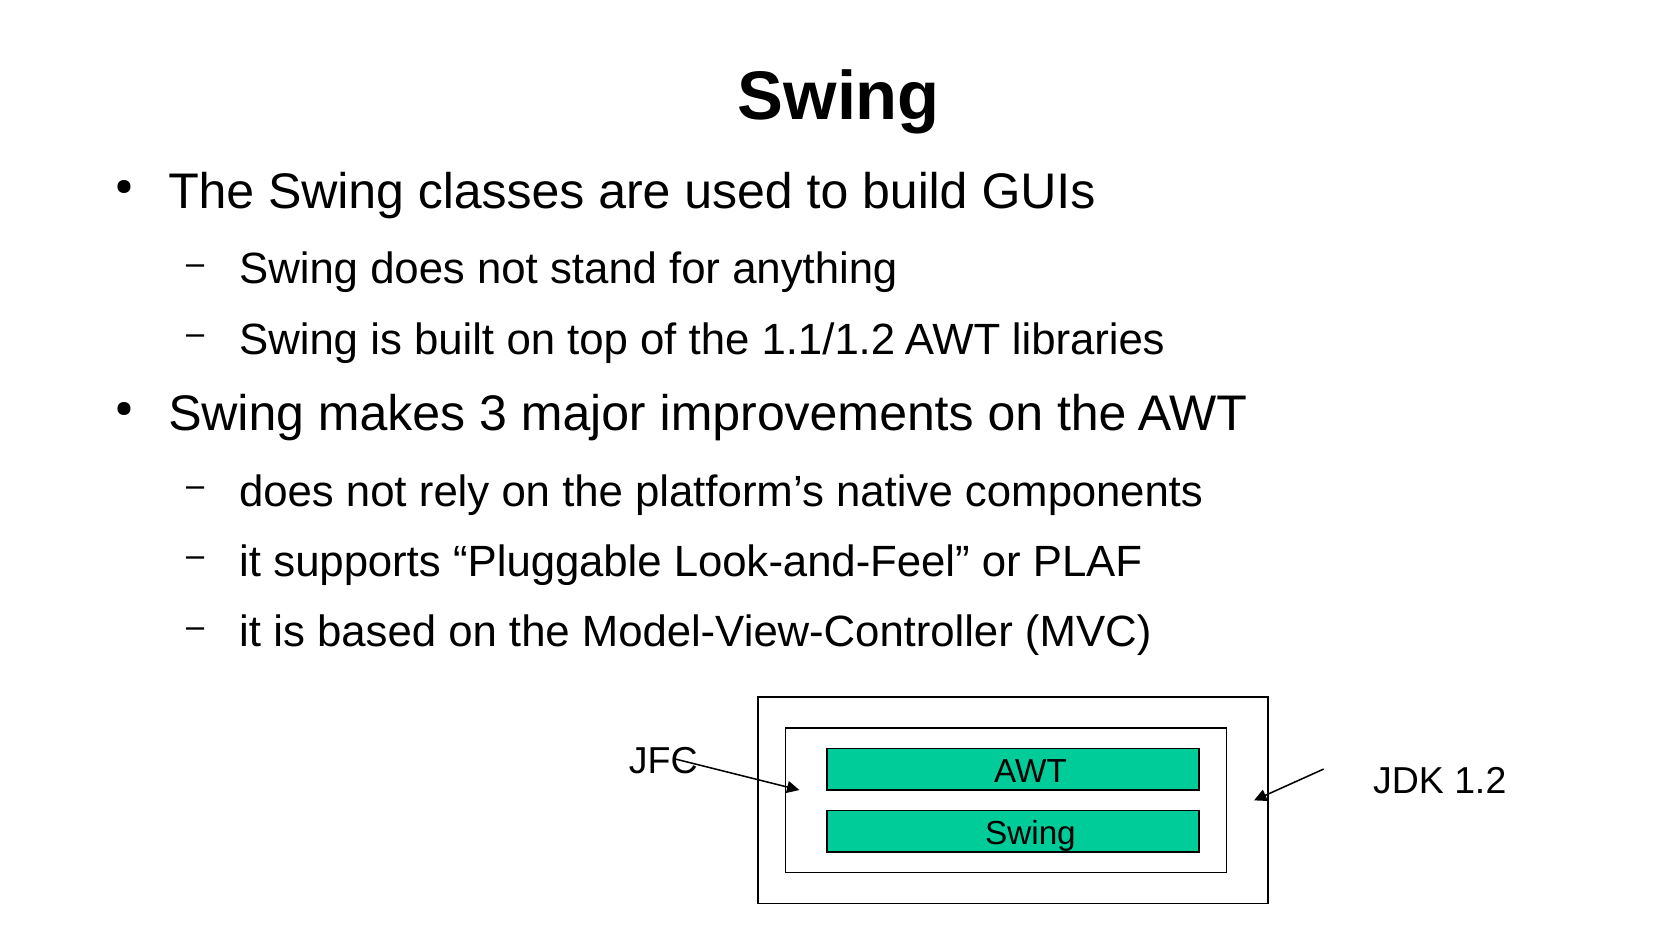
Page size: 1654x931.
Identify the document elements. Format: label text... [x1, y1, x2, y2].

text_box JFC [578, 727, 713, 789]
text_box AWT [826, 748, 1199, 790]
text_box Swing [826, 810, 1199, 852]
text_box JFC [675, 760, 693, 770]
text_box JDK 1.2 [1322, 748, 1522, 810]
title Swing [82, 37, 1571, 147]
list The Swing classes are used to build GUIs Swing does not stand for anything Swing is built on top of the 1.1/1.2 AWT libraries Swing makes 3 major improvements on the AWT does not rely on the platform’s native components it supports “Pluggable Look-and-Feel” or PLAF it is based on the Model-View-Controller (MVC) [82, 150, 1538, 667]
